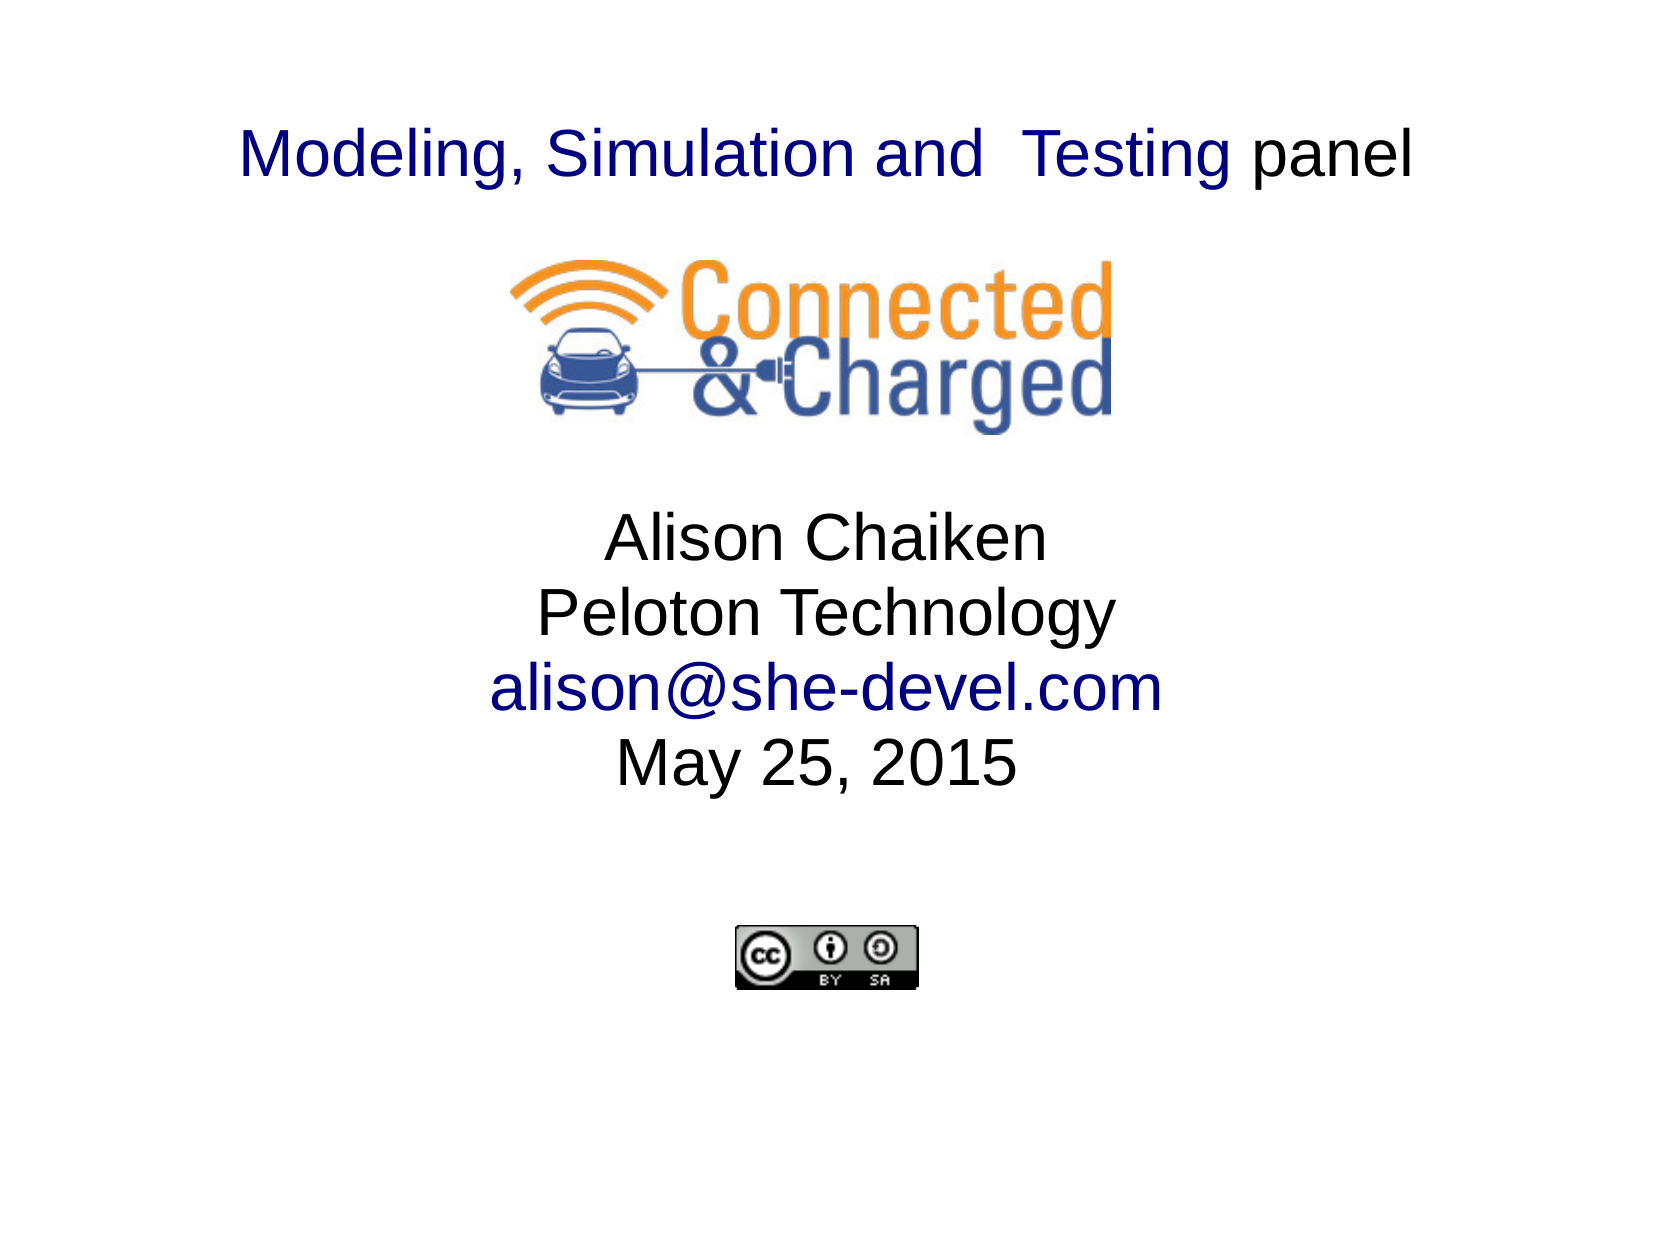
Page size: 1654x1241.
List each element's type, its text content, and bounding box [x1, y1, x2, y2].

picture [735, 925, 919, 991]
title Modeling, Simulation and Testing panel [82, 49, 1571, 257]
picture [510, 260, 1111, 436]
subtitle Alison Chaiken Peloton Technology alison@she-devel.com May 25, 2015 [82, 290, 1571, 1010]
